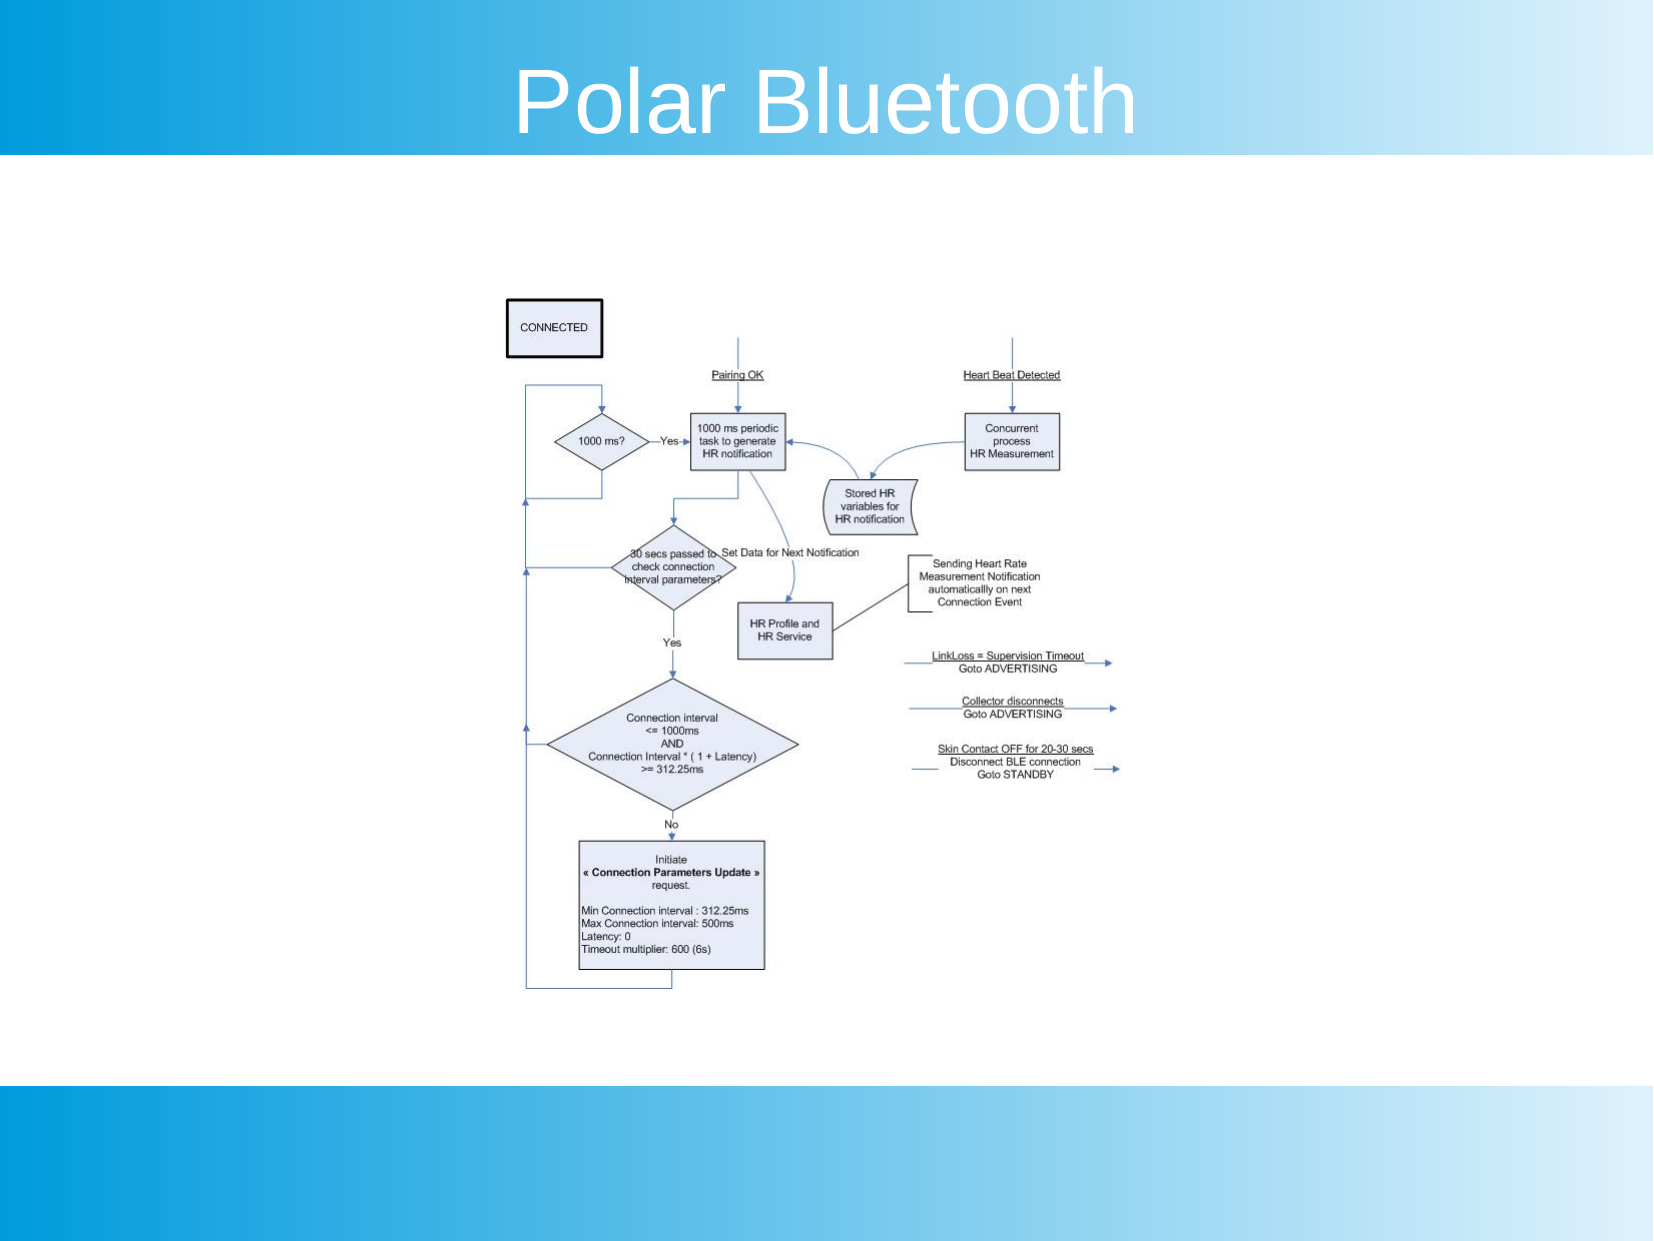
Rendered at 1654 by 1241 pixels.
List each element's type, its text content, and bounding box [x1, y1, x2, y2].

picture [496, 290, 1158, 1010]
title Polar Bluetooth [82, 49, 1571, 155]
